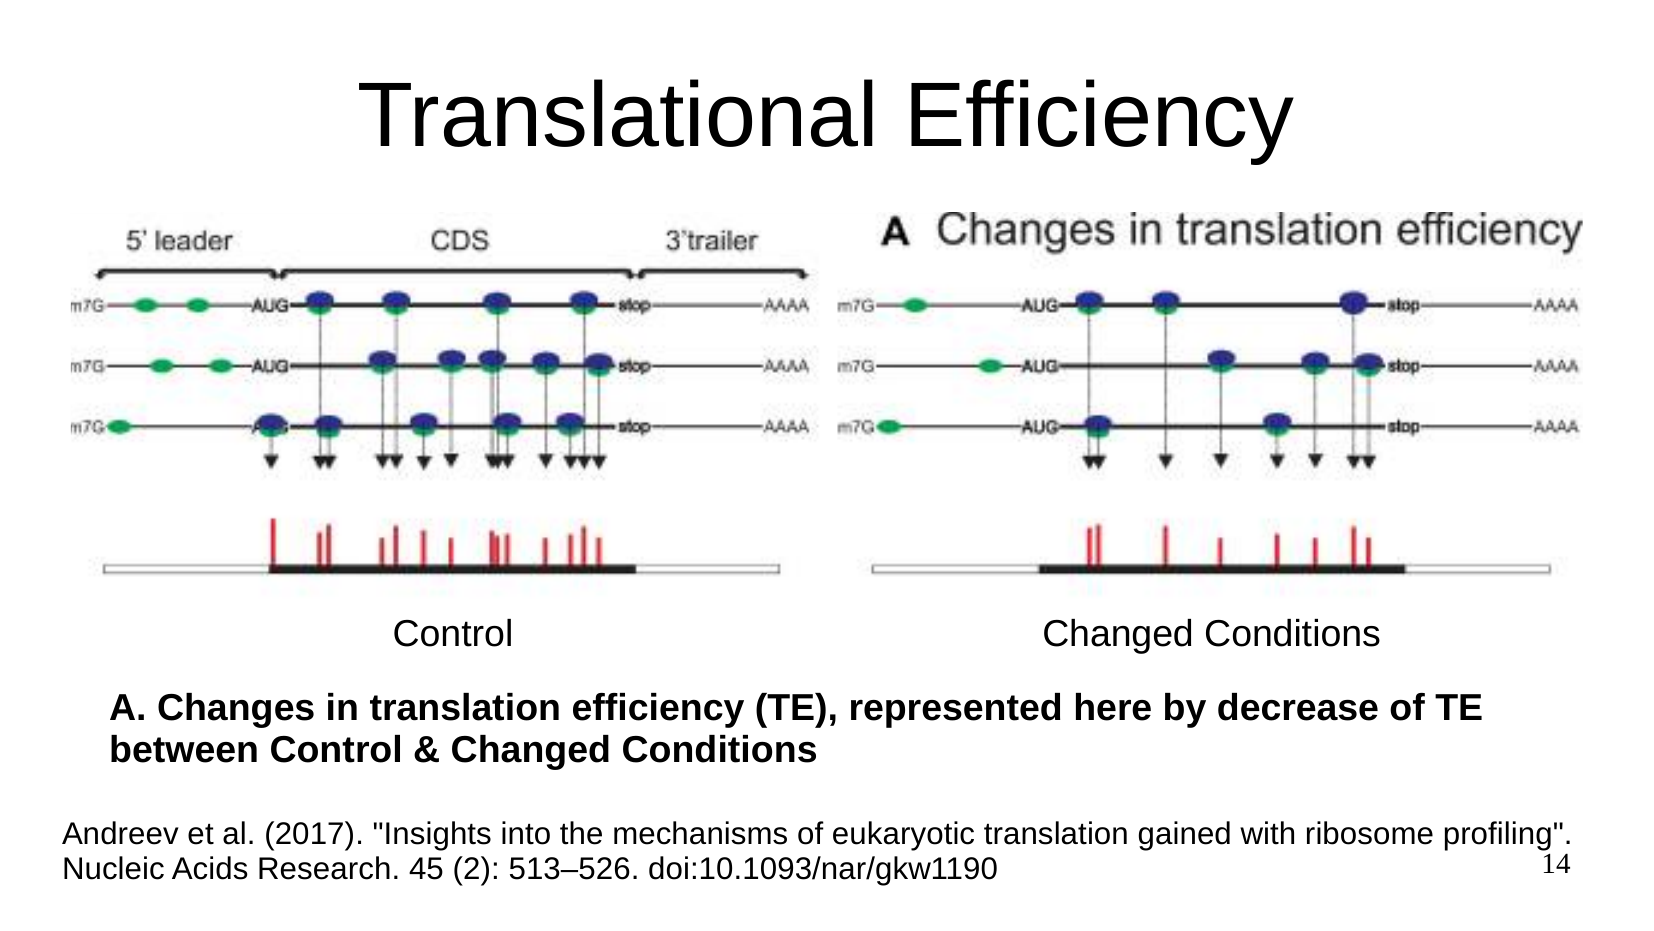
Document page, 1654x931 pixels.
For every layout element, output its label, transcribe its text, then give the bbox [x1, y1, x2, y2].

text_box Andreev et al. (2017). "Insights into the mechanisms of eukaryotic translation gained with ribosome profiling". Nucleic Acids Research. 45 (2): 513–526. doi:10.1093/nar/gkw1190 [47, 809, 1619, 904]
text_box Changed Conditions [1027, 604, 1406, 662]
text_box Control [377, 604, 532, 662]
text_box A. Changes in translation efficiency (TE), represented here by decrease of TE between Control & Changed Conditions [94, 679, 1607, 778]
picture [70, 212, 1583, 600]
title Translational Efficiency [82, 37, 1571, 193]
